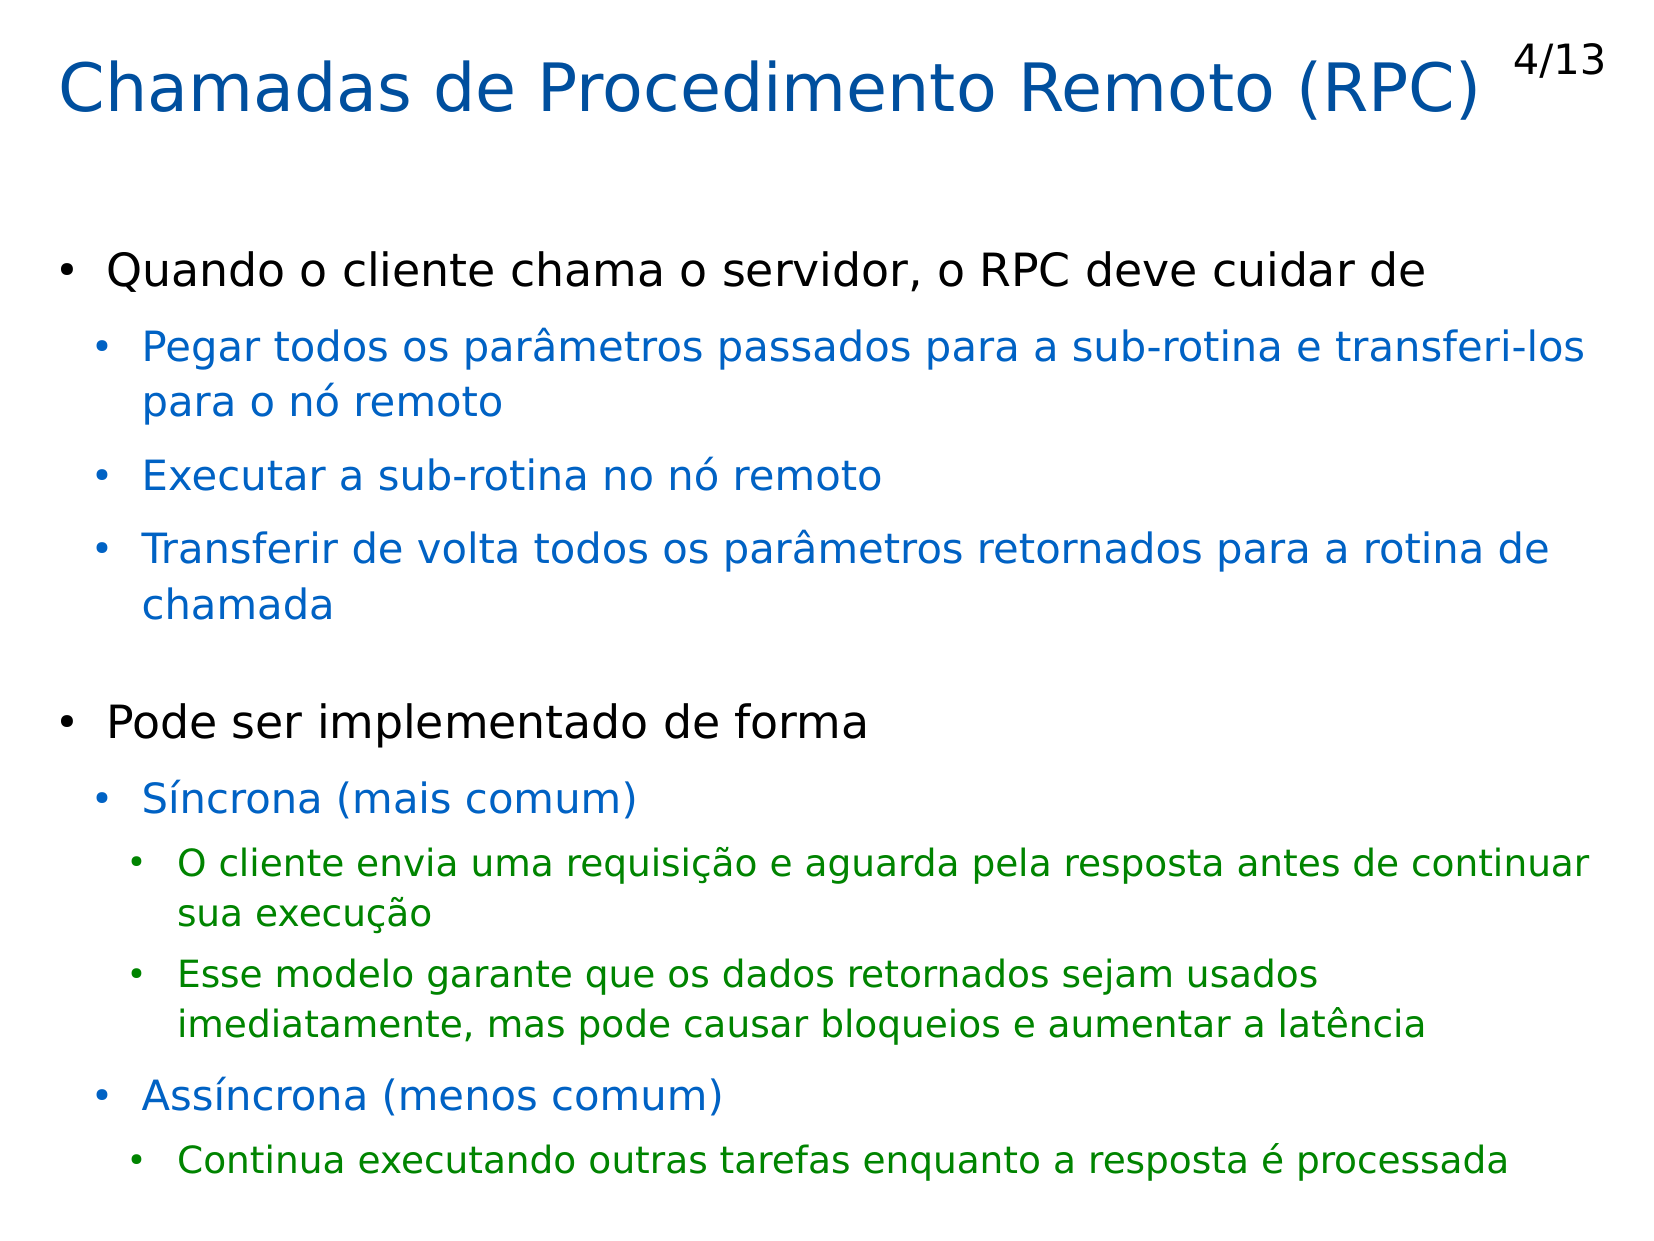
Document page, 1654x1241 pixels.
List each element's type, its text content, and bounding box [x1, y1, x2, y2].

title Chamadas de Procedimento Remoto (RPC) [59, 29, 1506, 148]
list Quando o cliente chama o servidor, o RPC deve cuidar de Pegar todos os parâmetros passados ​​para a sub-rotina e transferi-los para o nó remoto Executar a sub-rotina no nó remoto Transferir de volta todos os parâmetros retornados para a rotina de chamada Pode ser implementado de forma Síncrona (mais comum) O cliente envia uma requisição e aguarda pela resposta antes de continuar sua execução Esse modelo garante que os dados retornados sejam usados imediatamente, mas pode causar bloqueios e aumentar a latência Assíncrona (menos comum) Continua executando outras tarefas enquanto a resposta é processada [59, 236, 1595, 1211]
